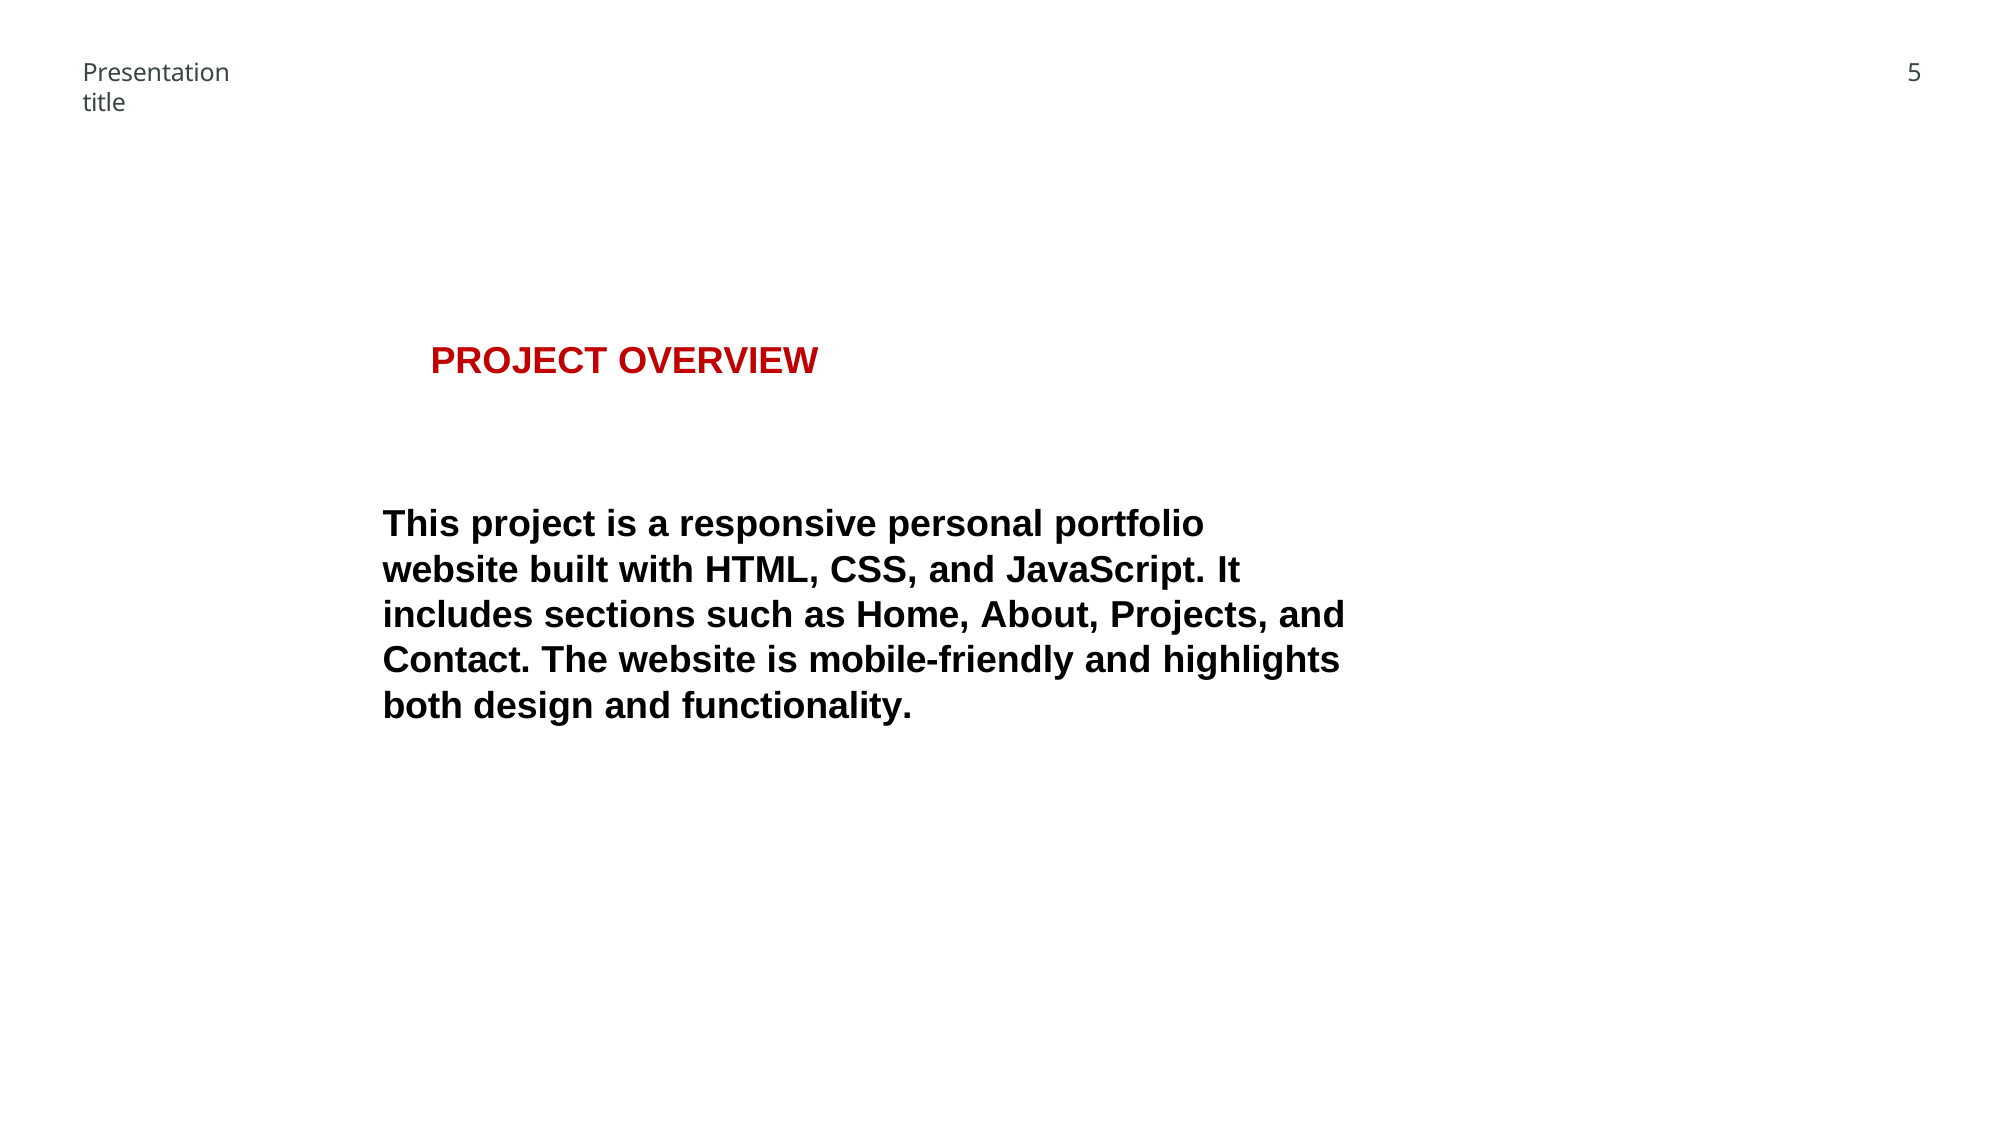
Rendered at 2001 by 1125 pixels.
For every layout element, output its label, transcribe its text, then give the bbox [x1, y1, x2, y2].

text_box PROJECT OVERVIEW [428, 333, 820, 384]
text_box 5 [1905, 54, 1924, 89]
text_box This project is a responsive personal portfolio website built with HTML, CSS, and JavaScript. It includes sections such as Home, About, Projects, and Contact. The website is mobile-friendly and highlights both design and functionality. [380, 497, 1351, 729]
text_box Presentation title [80, 54, 267, 89]
